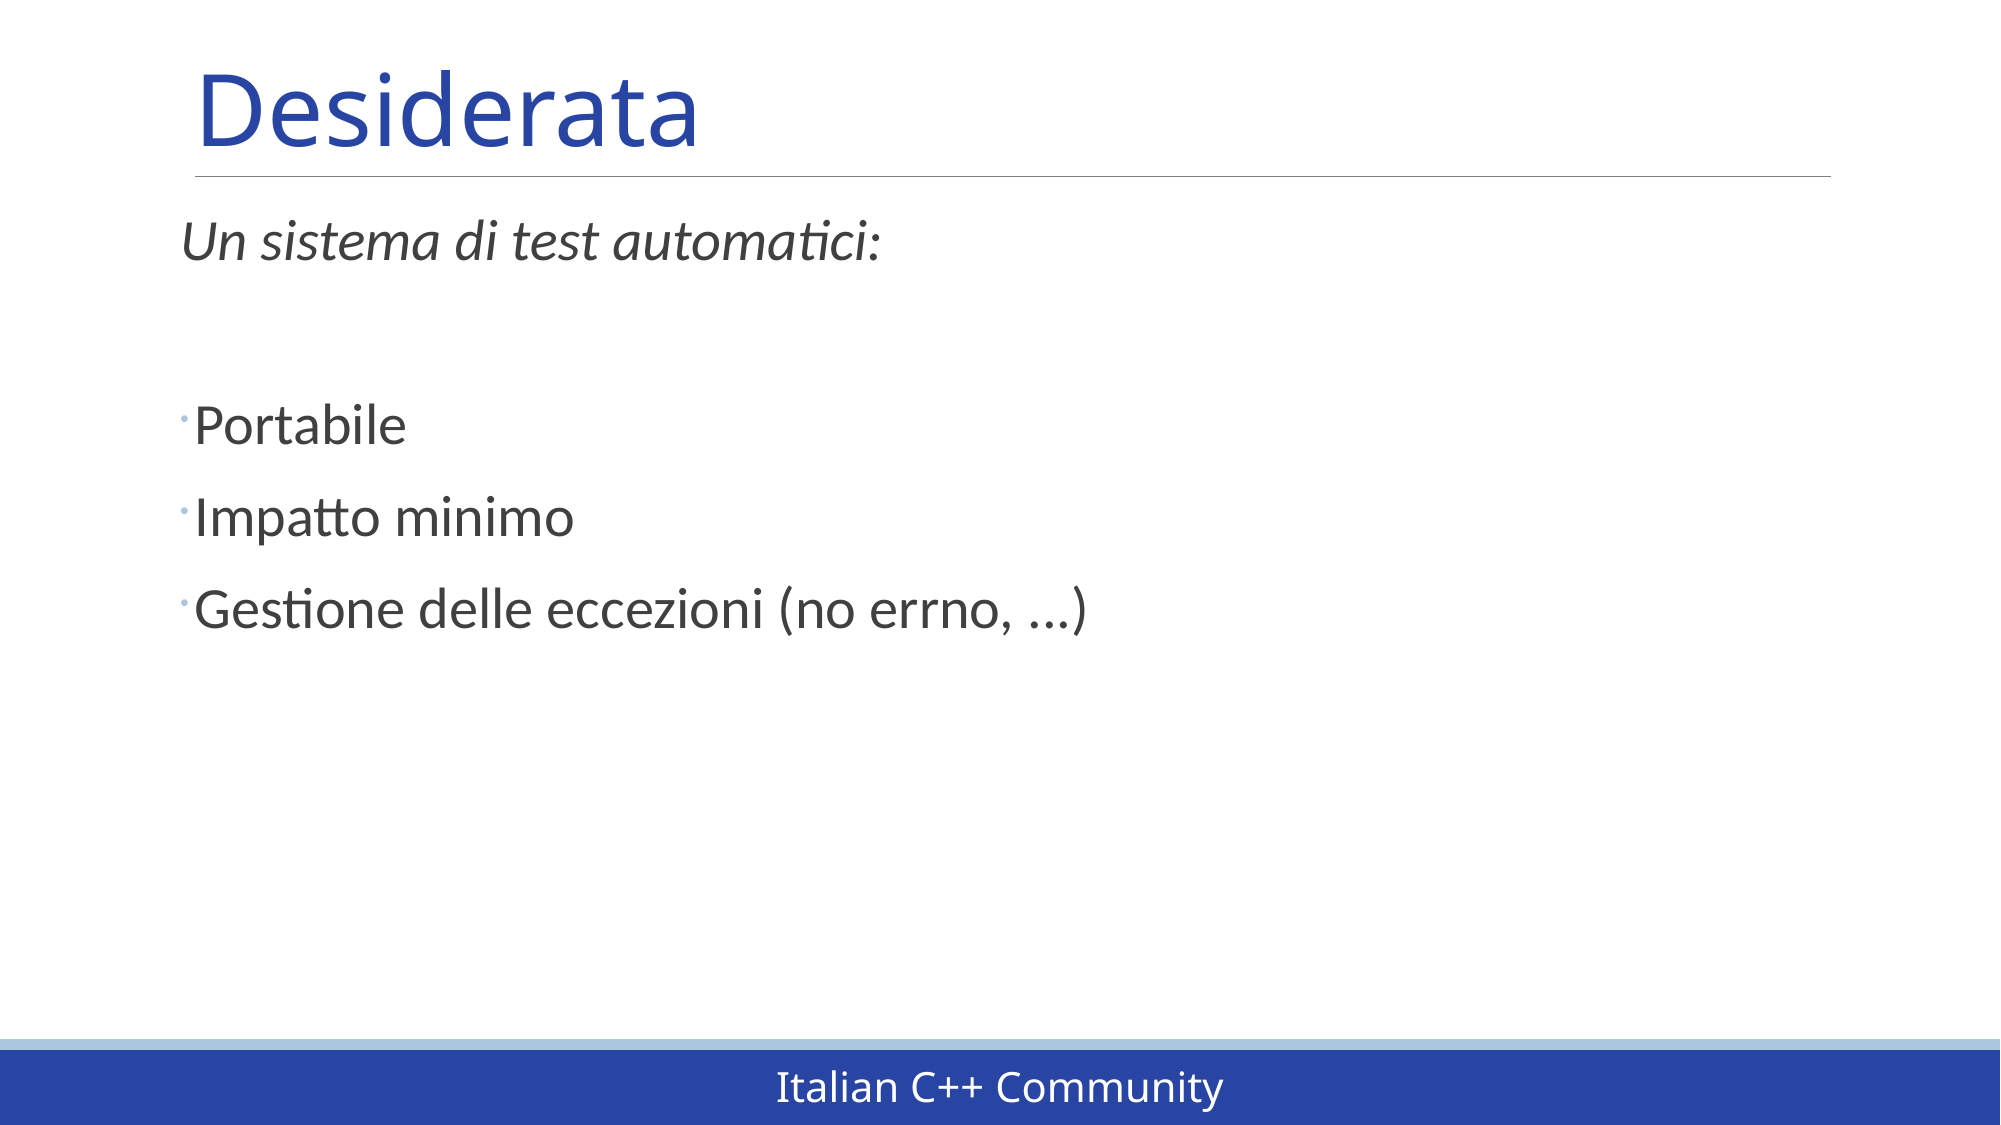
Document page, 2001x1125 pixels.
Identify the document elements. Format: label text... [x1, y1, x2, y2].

title Desiderata [179, 2, 1830, 175]
list Un sistema di test automatici: Portabile Impatto minimo Gestione delle eccezioni (no errno, ...) [179, 202, 1830, 1011]
